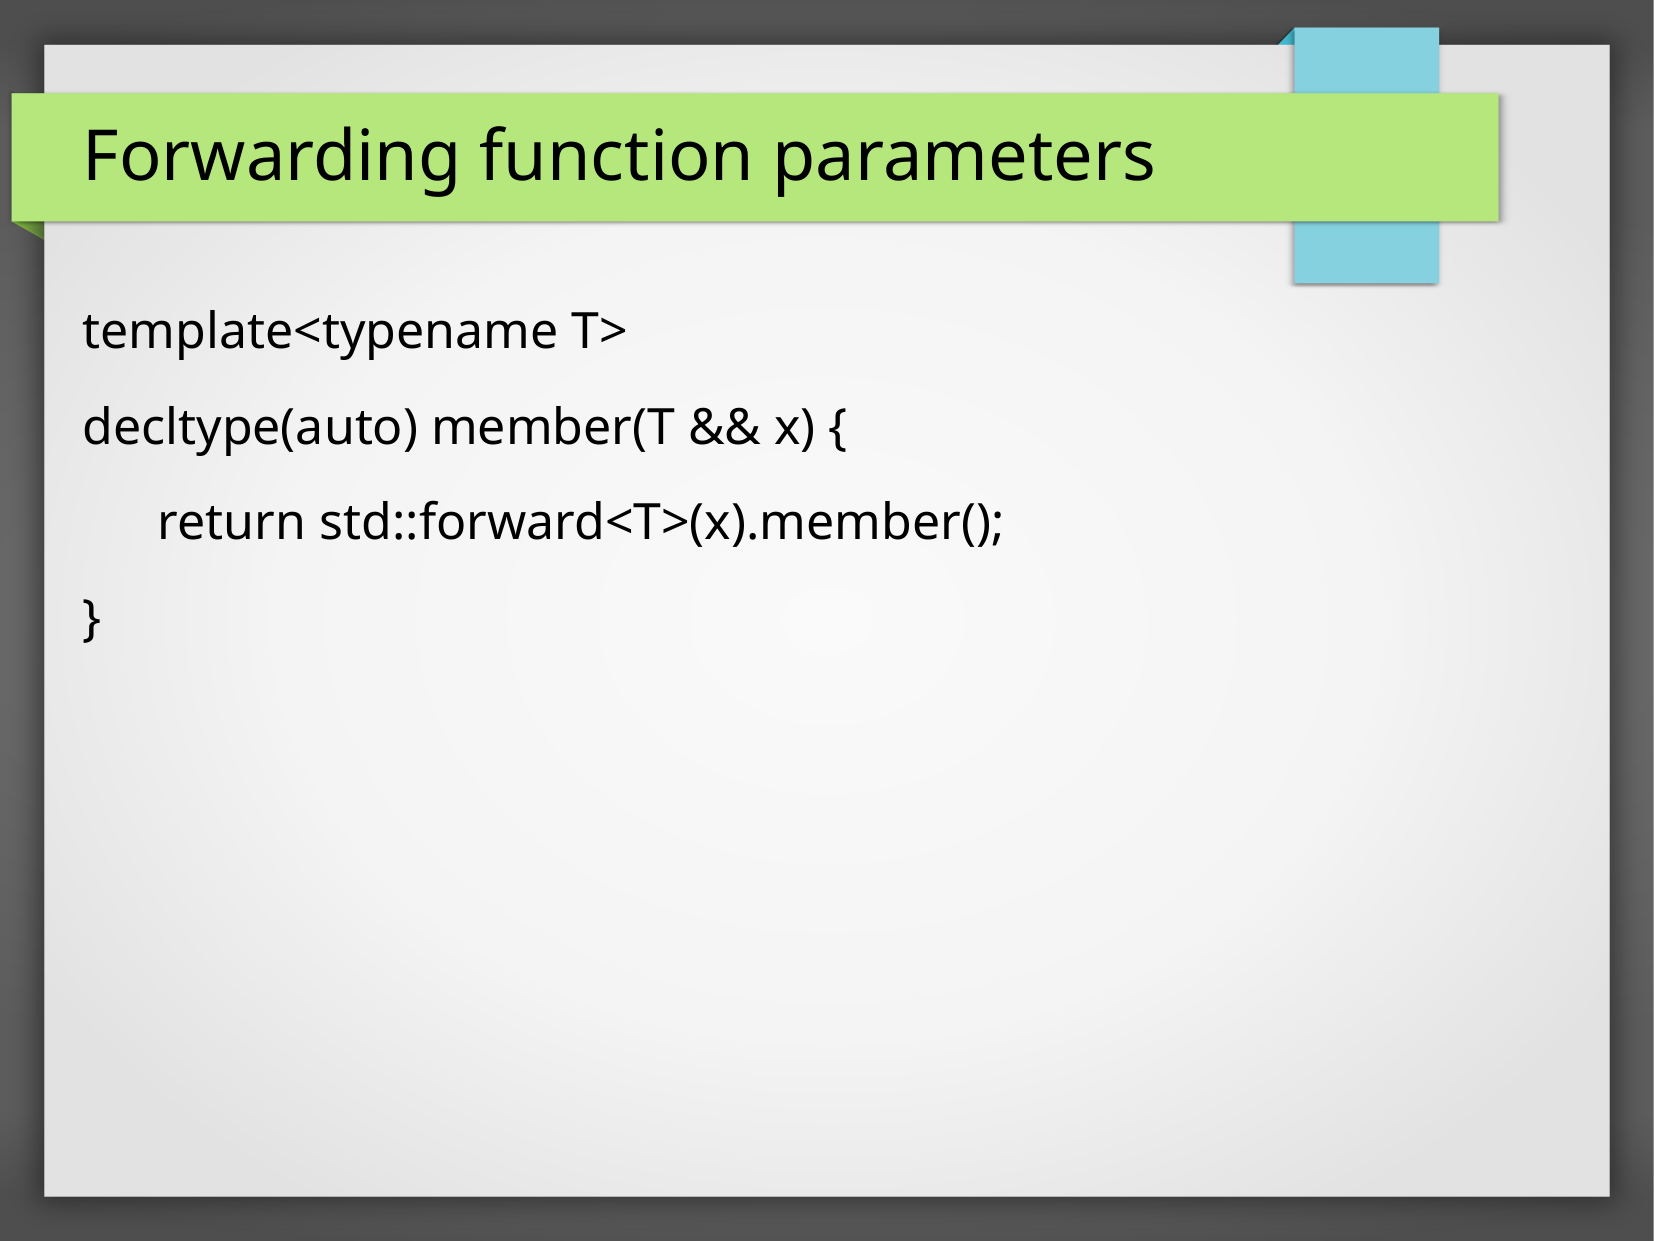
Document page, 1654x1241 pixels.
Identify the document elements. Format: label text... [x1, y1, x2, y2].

title Forwarding function parameters [82, 94, 1546, 213]
list template<typename T> decltype(auto) member(T && x) { return std::forward<T>(x).member(); } [82, 295, 1571, 1015]
picture [0, 0, 1654, 1241]
